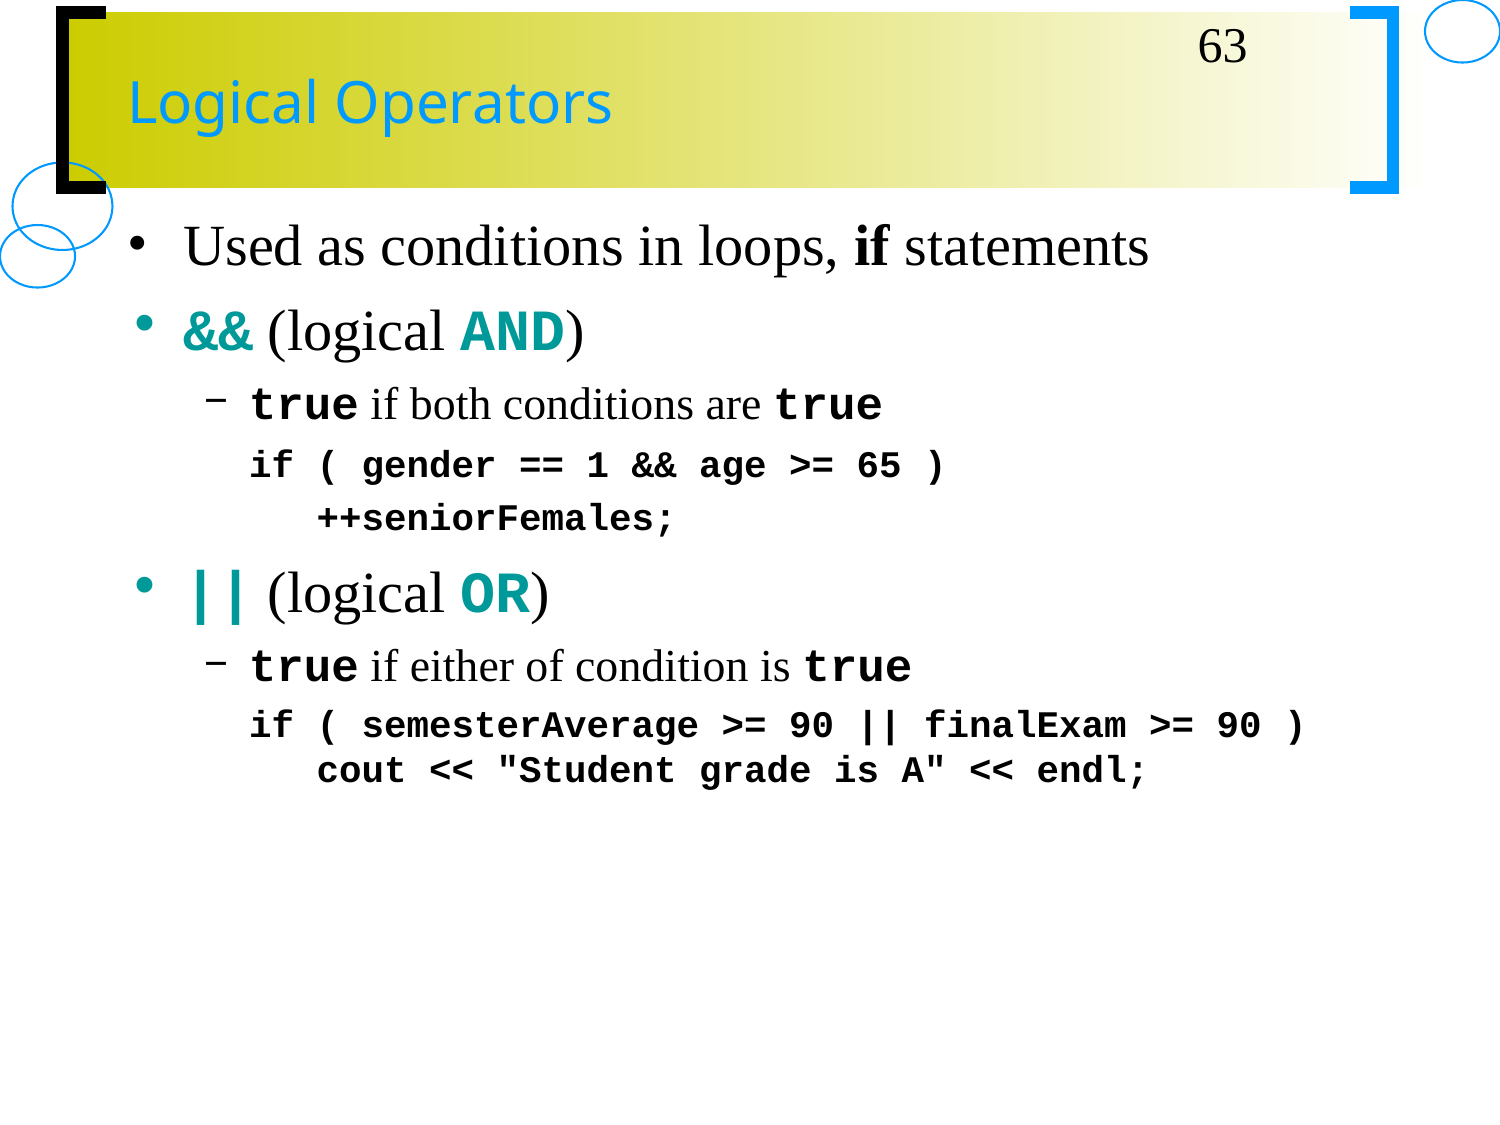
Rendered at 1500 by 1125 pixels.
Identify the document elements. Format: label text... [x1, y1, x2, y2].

list Used as conditions in loops, if statements && (logical AND) true if both conditions are true if ( gender == 1 && age >= 65 ) ++seniorFemales; || (logical OR) true if either of condition is true if ( semesterAverage >= 90 || finalExam >= 90 ) cout << "Student grade is A" << endl; [112, 199, 1388, 1063]
title Logical Operators [112, 12, 1388, 188]
